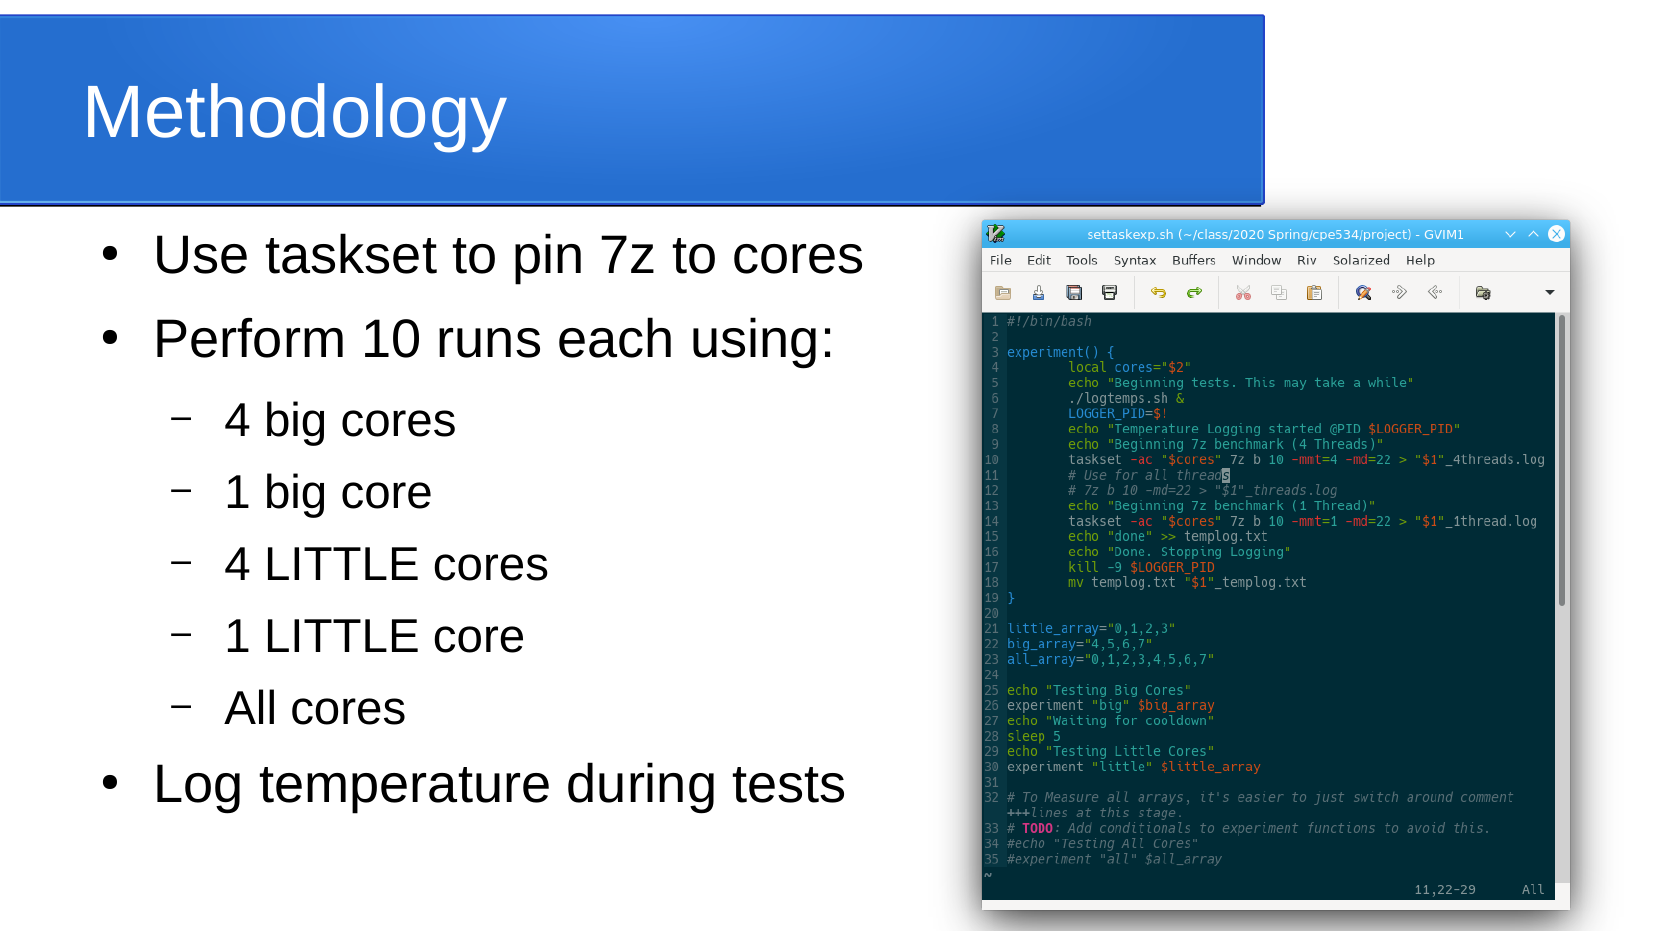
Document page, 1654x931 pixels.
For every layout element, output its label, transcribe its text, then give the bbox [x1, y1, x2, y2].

picture [919, 169, 1632, 931]
list Use taskset to pin 7z to cores Perform 10 runs each using: 4 big cores 1 big core 4 LITTLE cores 1 LITTLE core All cores Log temperature during tests [82, 224, 901, 886]
title Methodology [82, 35, 1235, 189]
